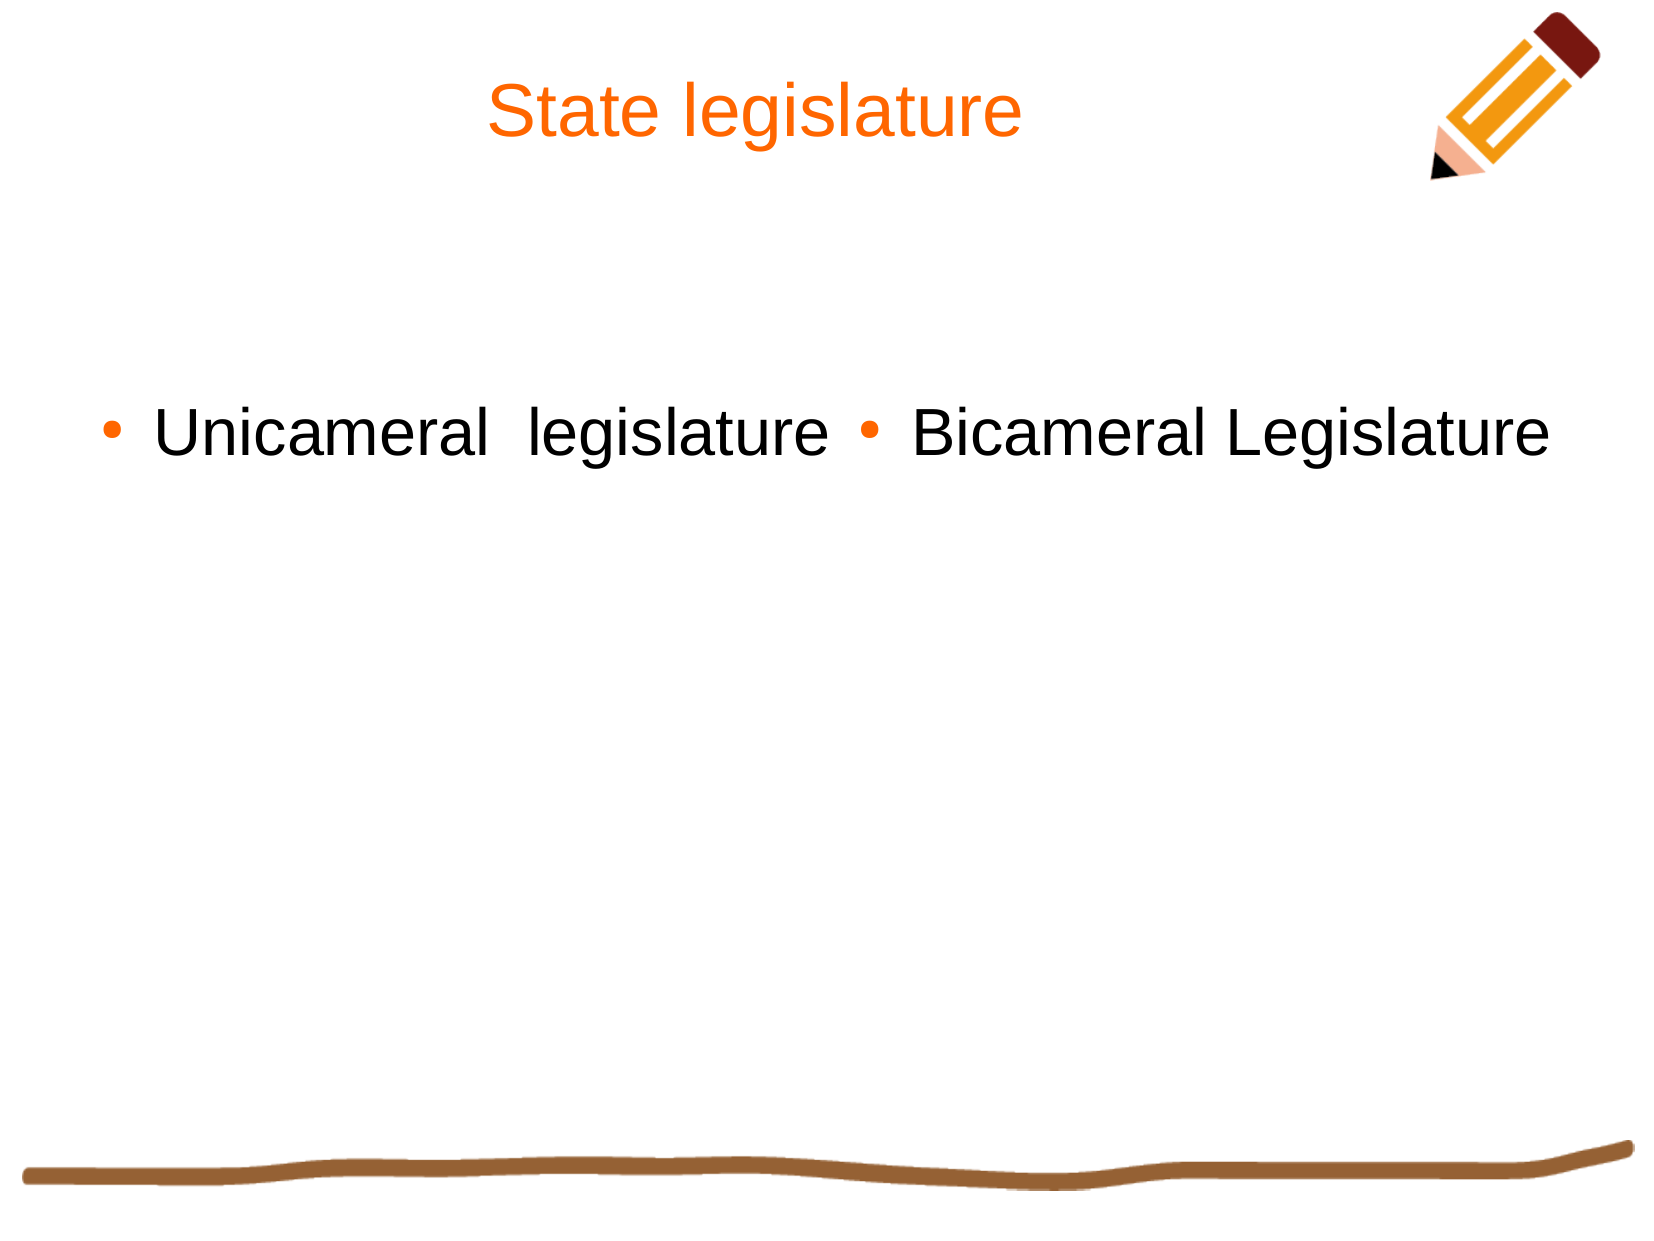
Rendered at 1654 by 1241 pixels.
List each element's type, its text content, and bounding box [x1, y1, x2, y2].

list Bicameral Legislature [840, 290, 1567, 1122]
picture [22, 1140, 1635, 1191]
title State legislature [82, 49, 1430, 172]
list Unicameral legislature [82, 290, 840, 1122]
picture [1430, 12, 1601, 181]
